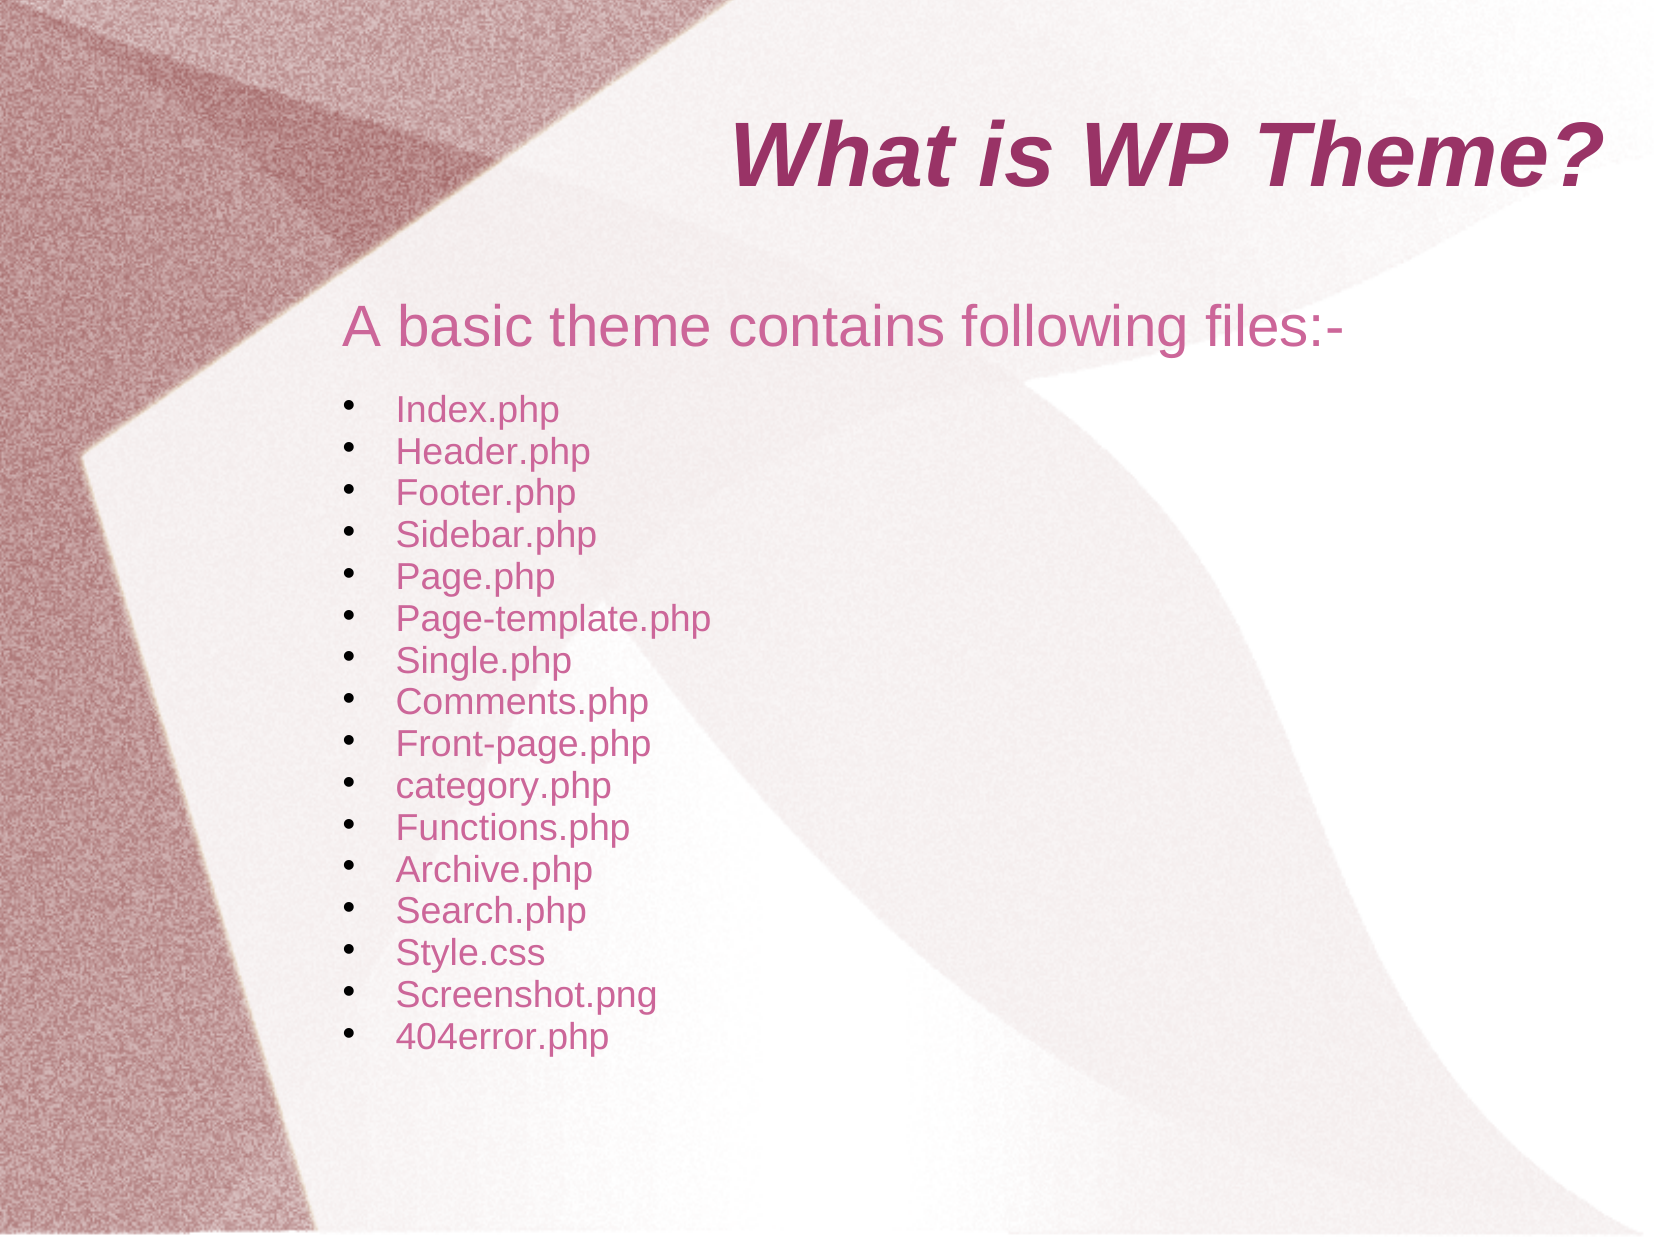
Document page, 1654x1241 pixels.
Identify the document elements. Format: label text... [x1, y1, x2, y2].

picture [0, 0, 1654, 1241]
list A basic theme contains following files:- Index.php Header.php Footer.php Sidebar.php Page.php Page-template.php Single.php Comments.php Front-page.php category.php Functions.php Archive.php Search.php Style.css Screenshot.png 404error.php [324, 290, 1600, 1058]
title What is WP Theme? [596, 49, 1606, 257]
